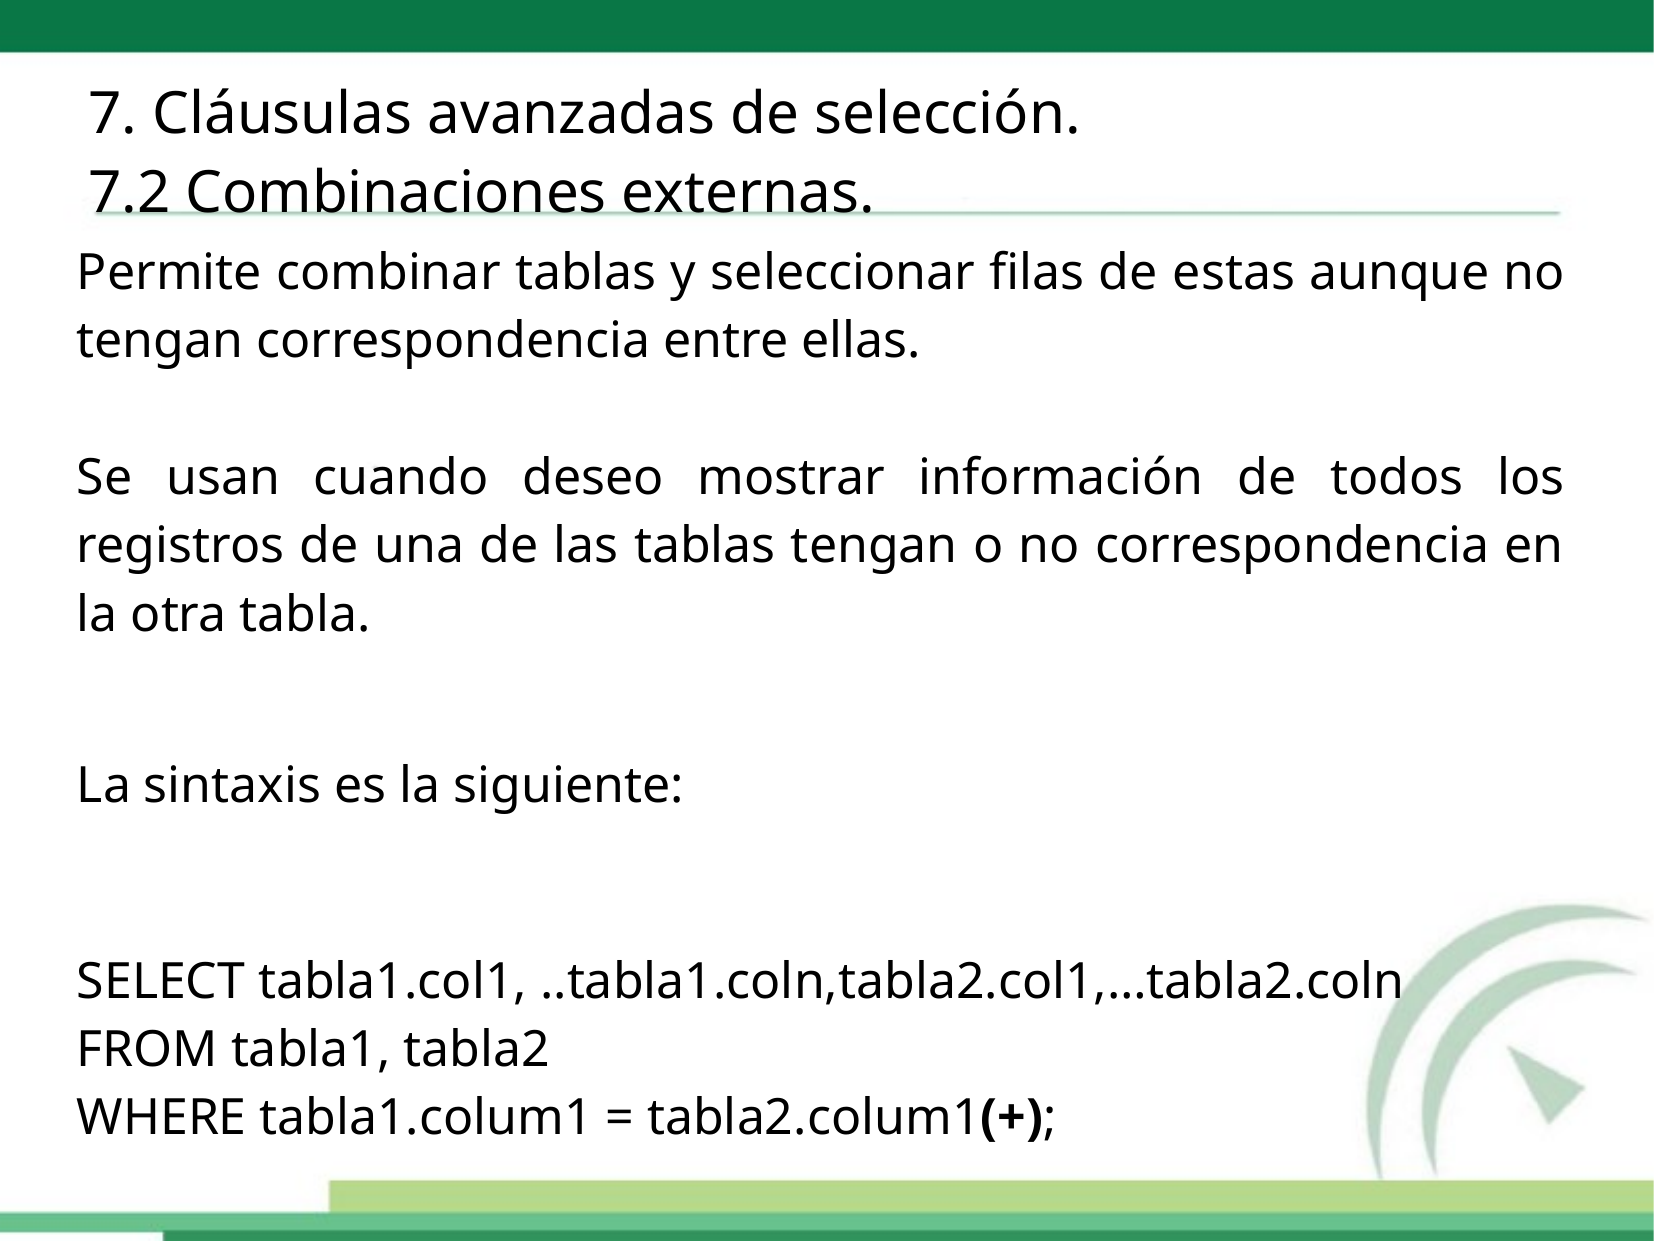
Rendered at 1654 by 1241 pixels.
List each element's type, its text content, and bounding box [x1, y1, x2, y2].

picture [0, 0, 1654, 1241]
list Permite combinar tablas y seleccionar filas de estas aunque no tengan correspondencia entre ellas. Se usan cuando deseo mostrar información de todos los registros de una de las tablas tengan o no correspondencia en la otra tabla. La sintaxis es la siguiente: SELECT tabla1.col1, ..tabla1.coln,tabla2.col1,…tabla2.coln FROM tabla1, tabla2 WHERE tabla1.colum1 = tabla2.colum1(+); [76, 236, 1565, 1040]
title 7. Cláusulas avanzadas de selección. 7.2 Combinaciones externas. [88, 46, 1577, 254]
